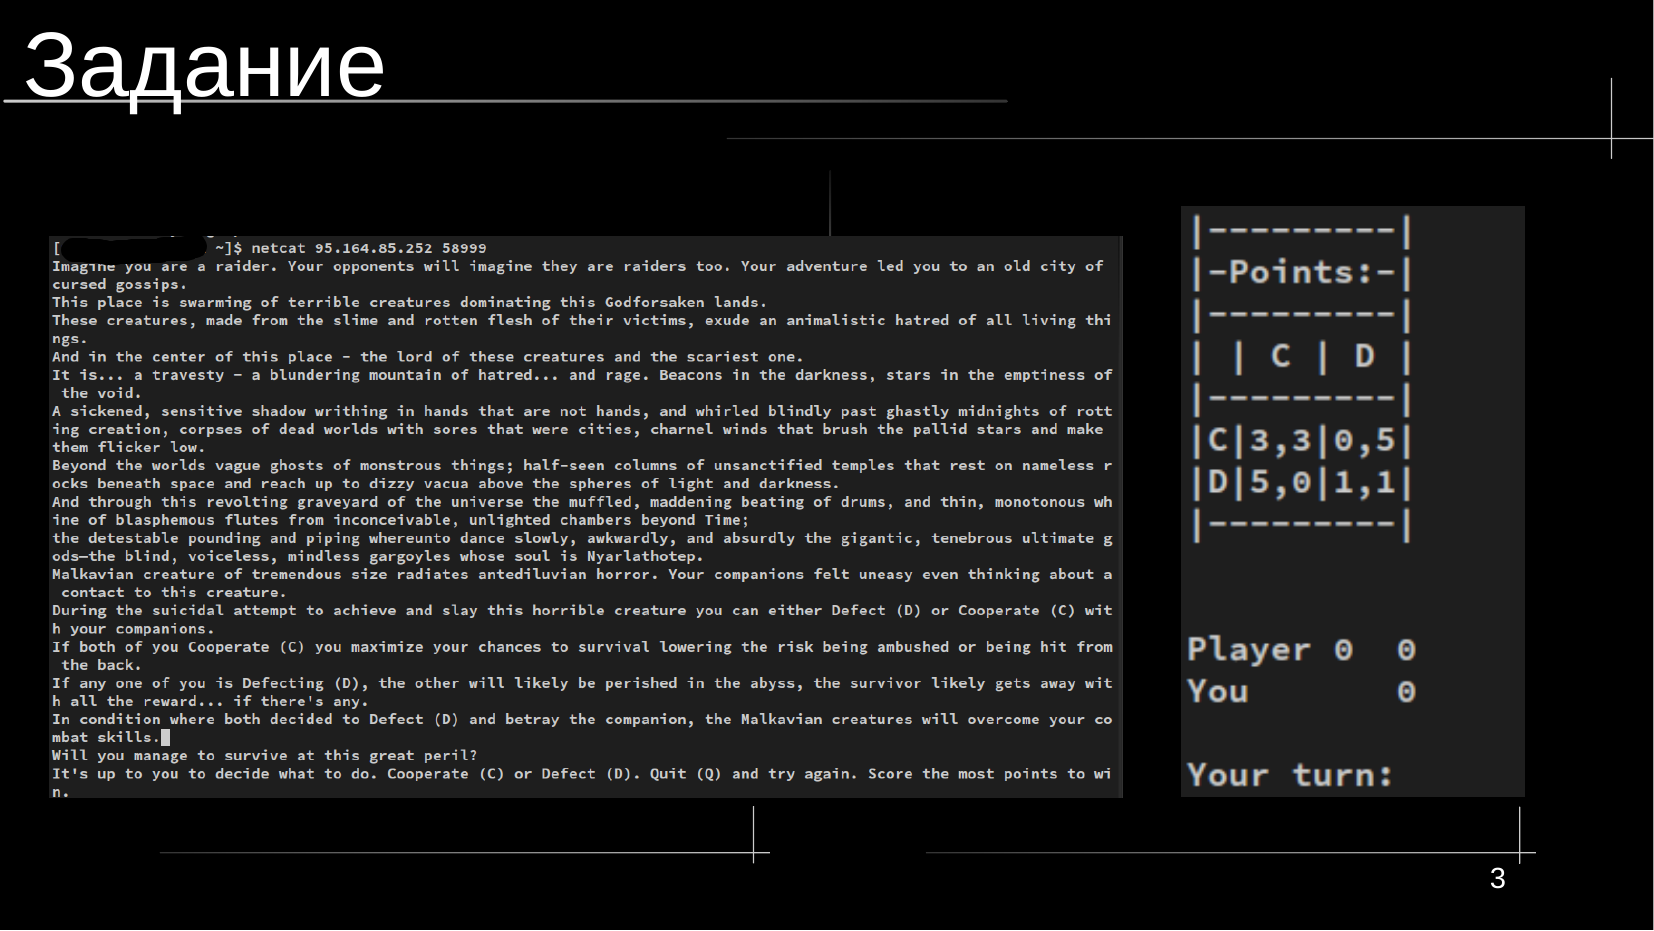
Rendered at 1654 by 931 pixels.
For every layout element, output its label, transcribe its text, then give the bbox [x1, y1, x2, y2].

picture [1181, 206, 1525, 797]
title Задание [23, 11, 1589, 119]
picture [49, 236, 1123, 798]
